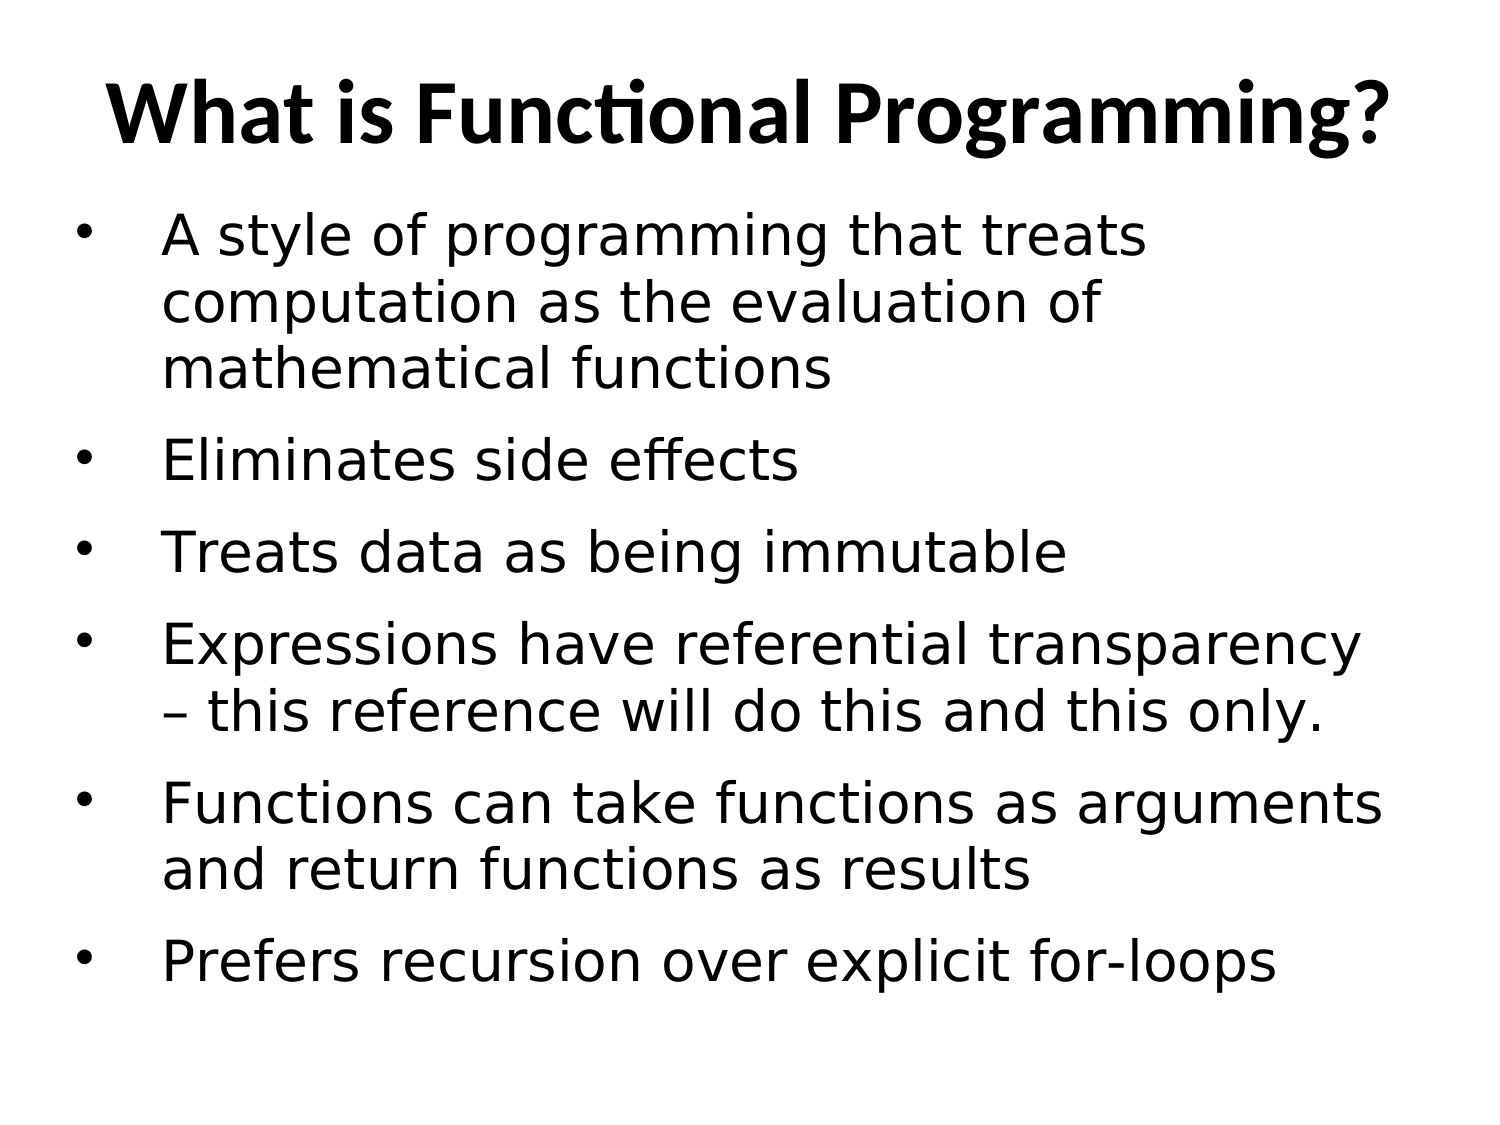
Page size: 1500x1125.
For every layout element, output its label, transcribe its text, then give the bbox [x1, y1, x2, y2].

list A style of programming that treats computation as the evaluation of mathematical functions Eliminates side effects Treats data as being immutable Expressions have referential transparency – this reference will do this and this only. Functions can take functions as arguments and return functions as results Prefers recursion over explicit for-loops [75, 200, 1395, 1075]
title What is Functional Programming? [23, 44, 1477, 177]
